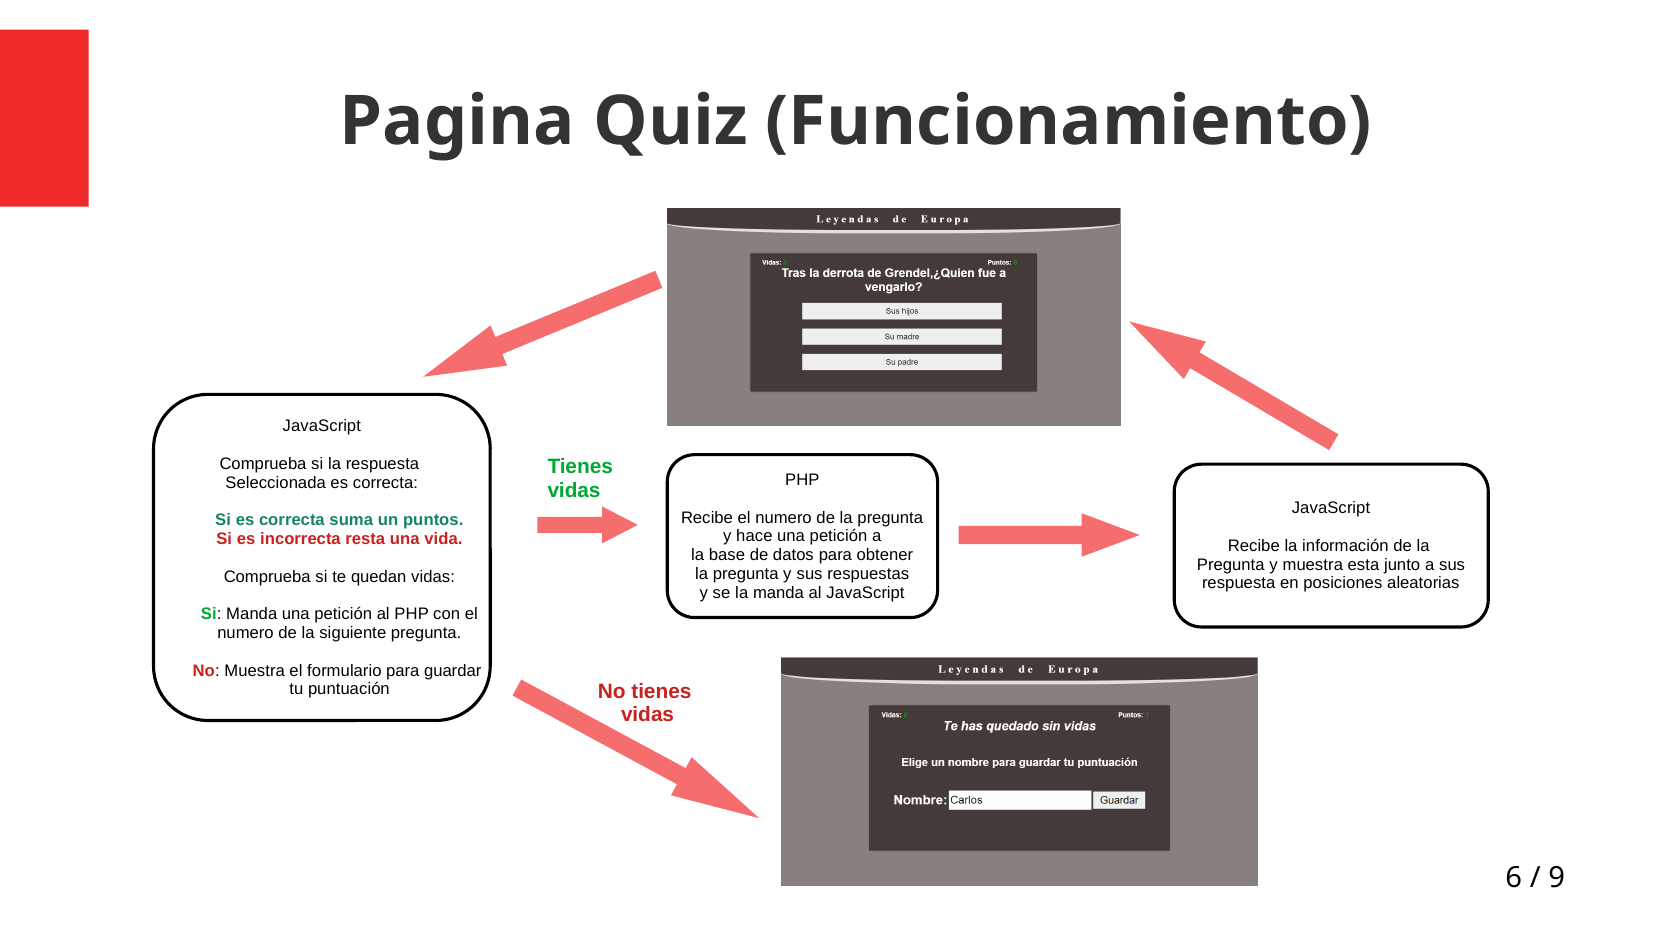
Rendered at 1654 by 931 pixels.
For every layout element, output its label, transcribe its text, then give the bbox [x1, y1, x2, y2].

text_box [604, 745, 760, 819]
text_box [958, 513, 1140, 557]
text_box PHP Recibe el numero de la pregunta y hace una petición a la base de datos para obtener la pregunta y sus respuestas y se la manda al JavaScript [667, 454, 938, 618]
text_box JavaScript Recibe la información de la Pregunta y muestra esta junto a sus respuesta en posiciones aleatorias [1174, 464, 1489, 627]
text_box JavaScript Comprueba si la respuesta Seleccionada es correcta: Si es correcta suma un puntos. Si es incorrecta resta una vida. Comprueba si te quedan vidas: Si: Manda una petición al PHP con el numero de la siguiente pregunta. No: Muestra el formulario para guardar tu puntuación [153, 394, 491, 721]
text_box [537, 506, 638, 544]
text_box [423, 270, 663, 377]
text_box [512, 679, 596, 741]
text_box No tienes vidas [596, 679, 699, 745]
text_box [1129, 321, 1339, 451]
title Pagina Quiz (Funcionamiento) [118, 29, 1595, 207]
text_box Tienes vidas [532, 447, 650, 502]
picture [781, 657, 1258, 886]
picture [667, 208, 1121, 426]
